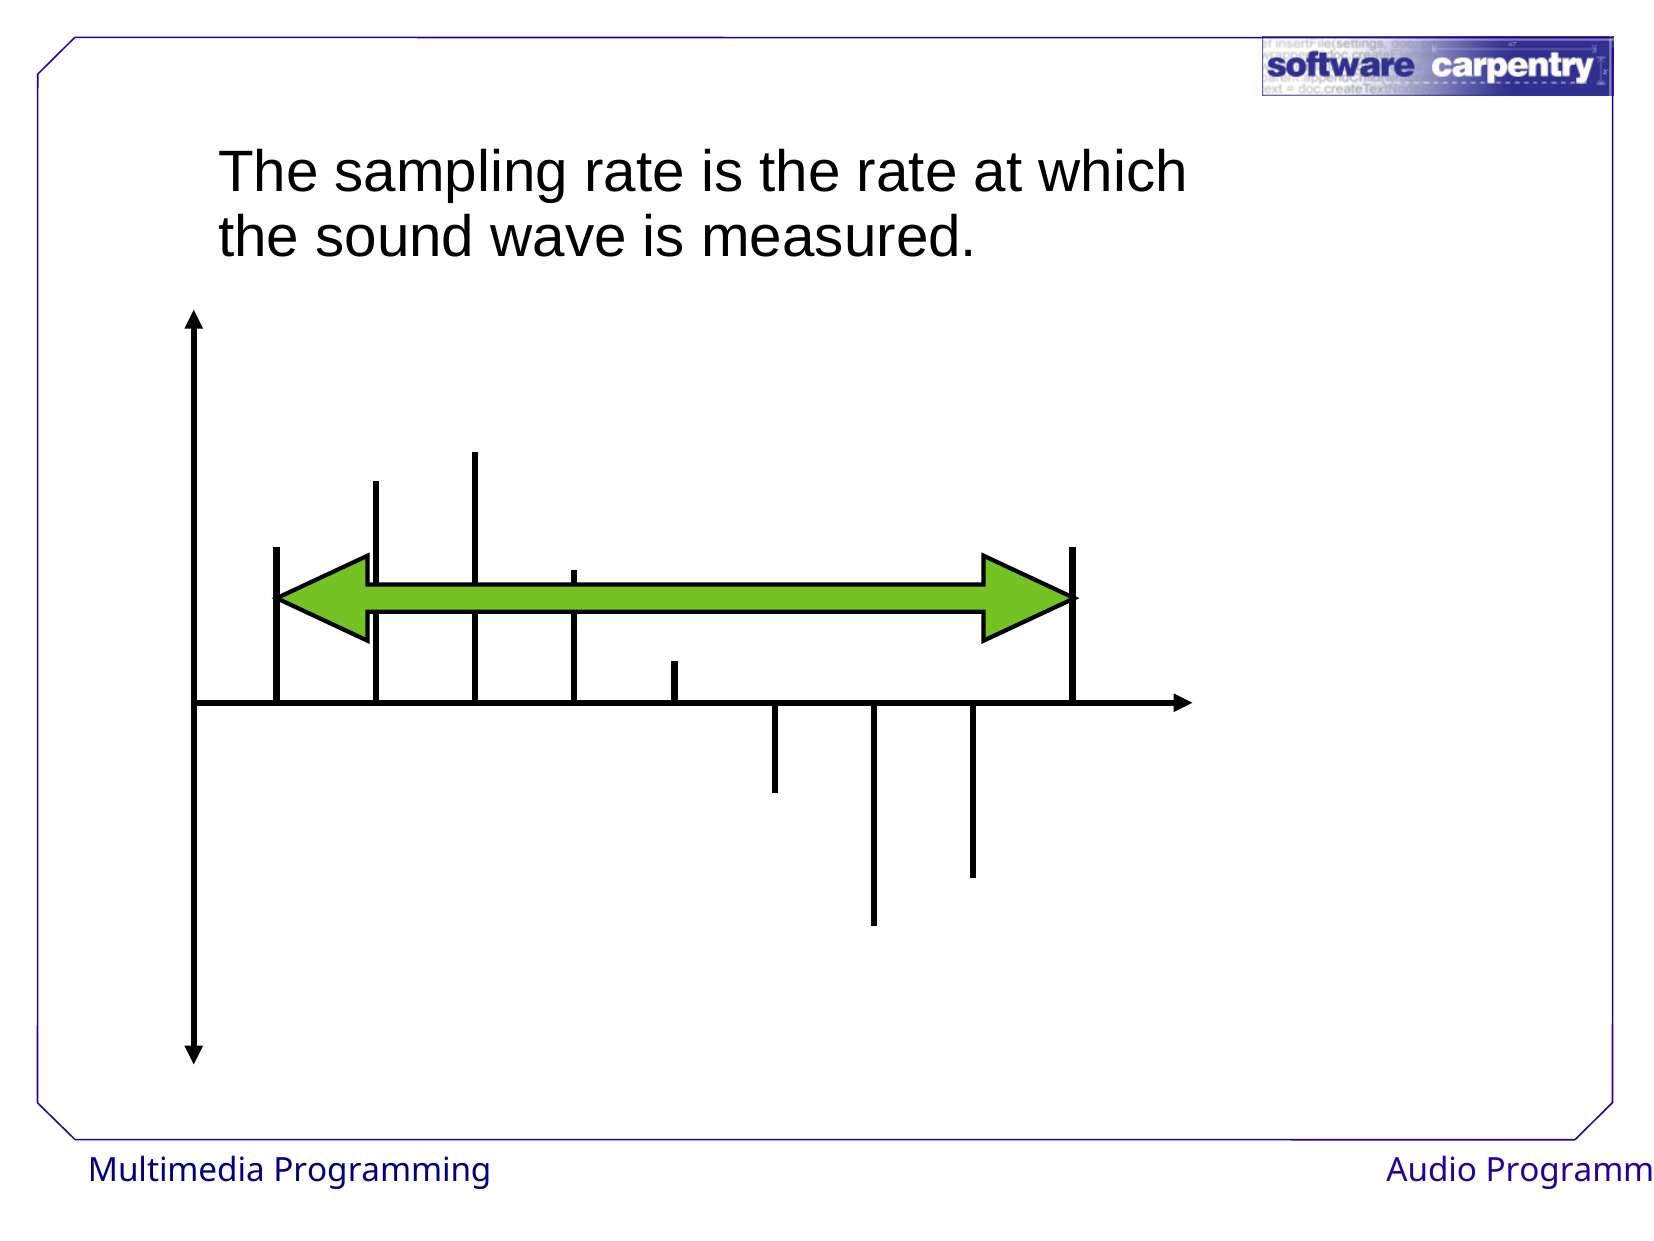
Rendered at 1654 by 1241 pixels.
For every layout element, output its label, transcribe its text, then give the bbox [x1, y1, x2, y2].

text_box The sampling rate is the rate at which the sound wave is measured. [218, 132, 1254, 276]
text_box [276, 555, 1075, 641]
picture [1262, 36, 1614, 96]
